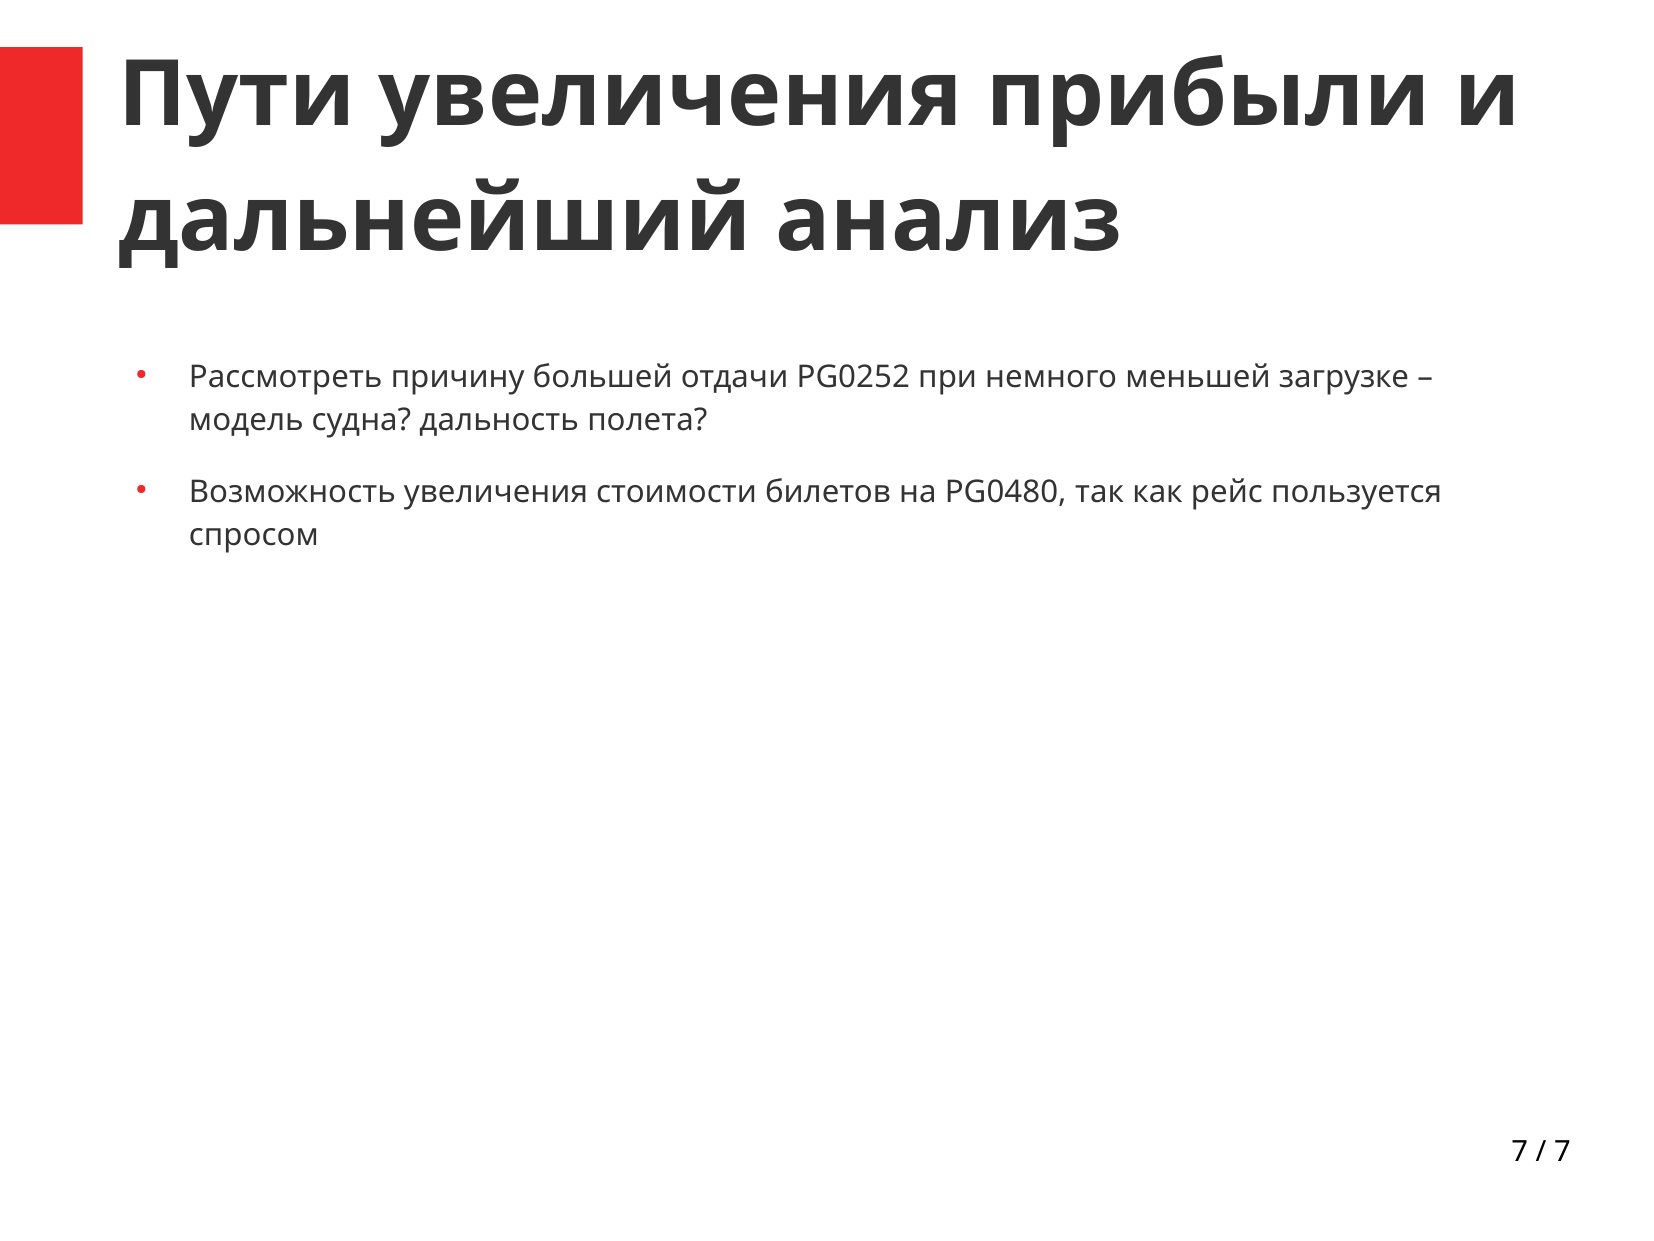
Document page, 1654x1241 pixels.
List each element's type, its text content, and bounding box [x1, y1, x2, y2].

list Рассмотреть причину большей отдачи PG0252 при немного меньшей загрузке –модель судна? дальность полета? Возможность увеличения стоимости билетов на PG0480, так как рейс пользуется спросом [118, 354, 1536, 1074]
title Пути увеличения прибыли и дальнейший анализ [118, 27, 1571, 278]
